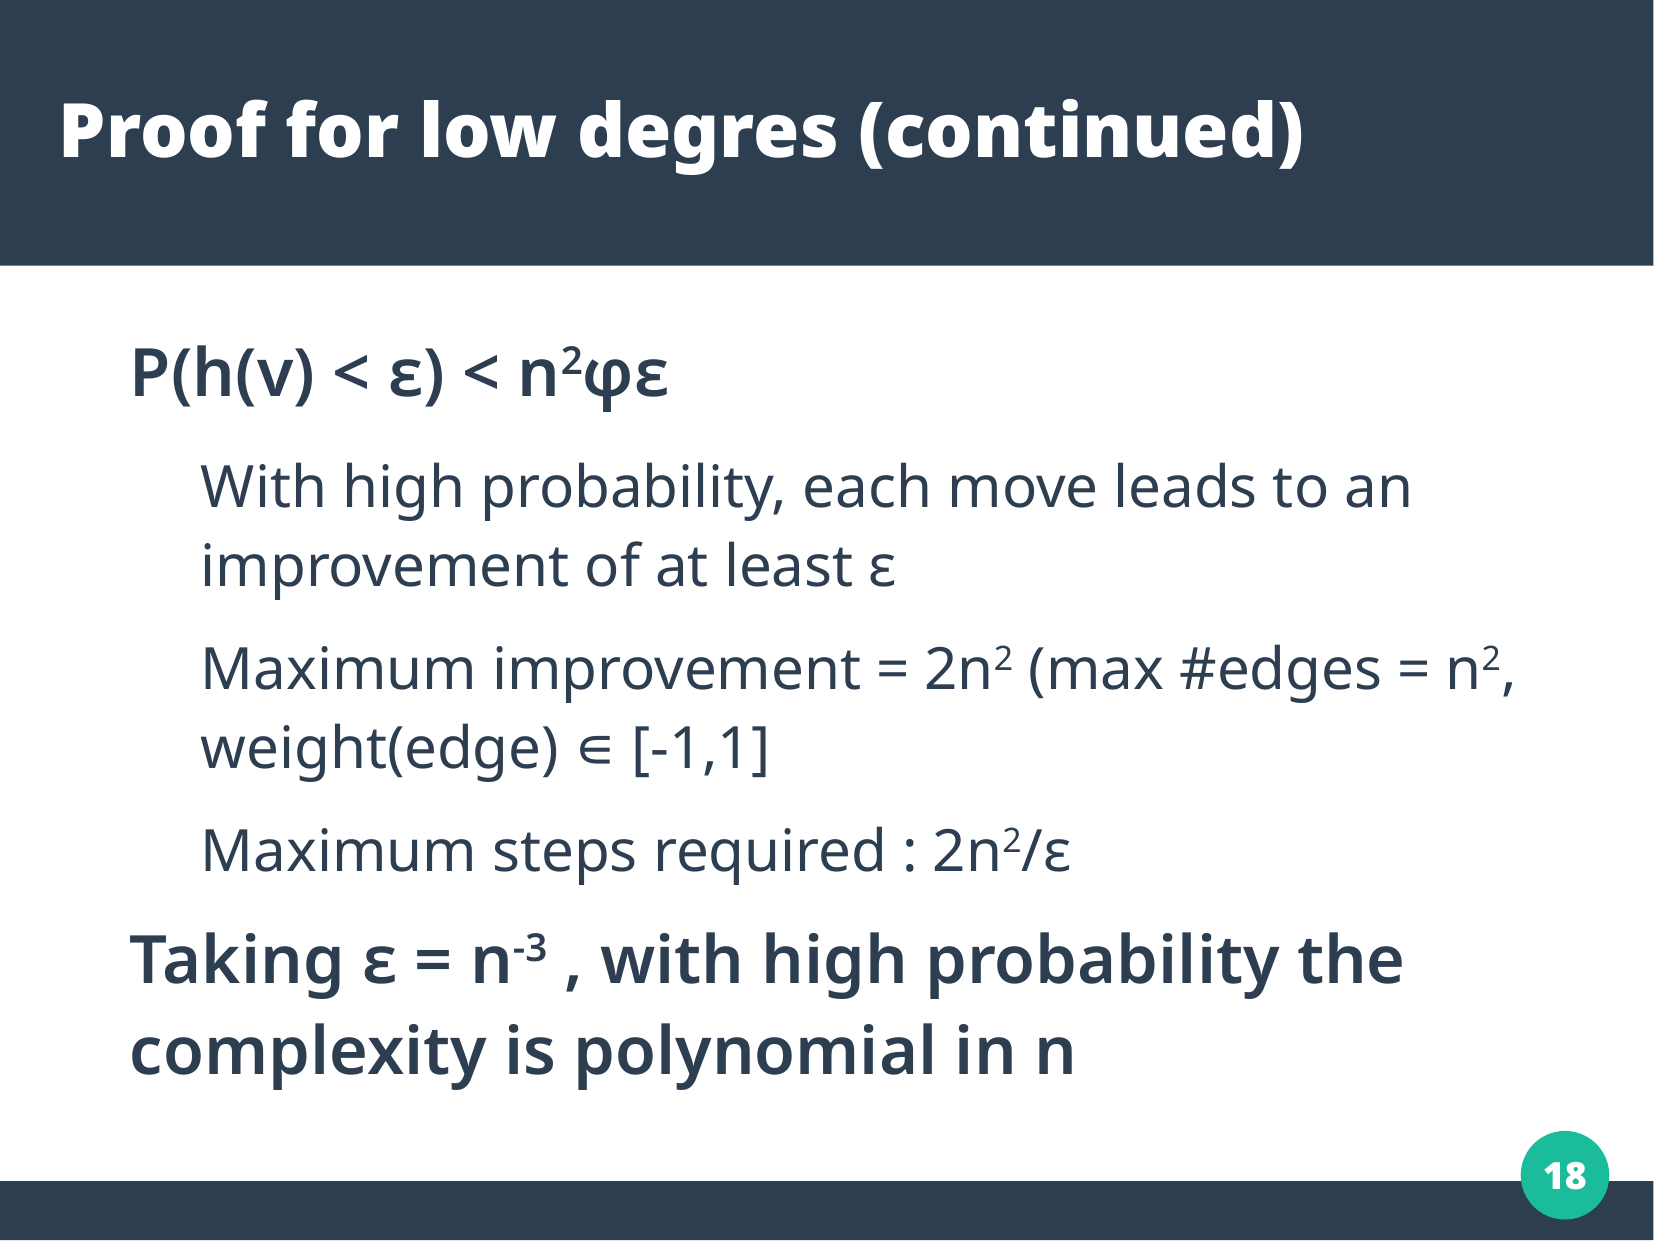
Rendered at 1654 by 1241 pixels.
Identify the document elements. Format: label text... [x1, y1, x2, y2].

title Proof for low degres (continued) [59, 49, 1595, 207]
list P(h(v) < ε) < n2φε With high probability, each move leads to an improvement of at least ε Maximum improvement = 2n2 (max #edges = n2, weight(edge) ∊ [-1,1] Maximum steps required : 2n2/ε Taking ε = n-3 , with high probability the complexity is polynomial in n [59, 324, 1595, 1152]
